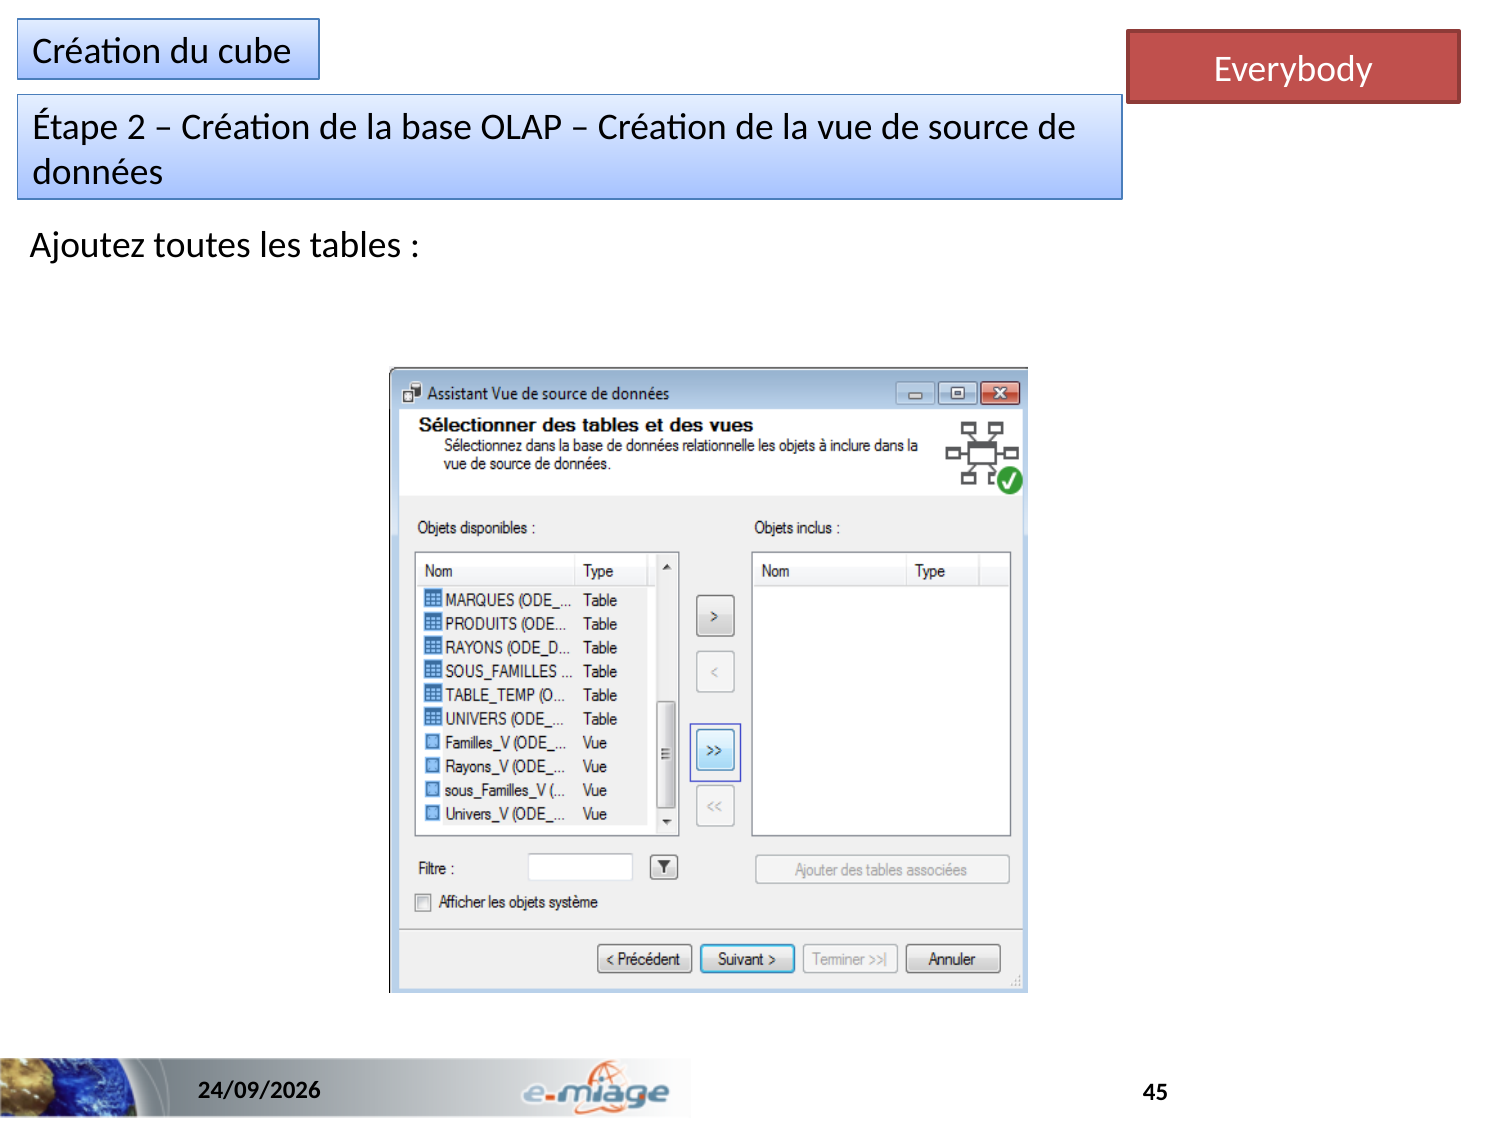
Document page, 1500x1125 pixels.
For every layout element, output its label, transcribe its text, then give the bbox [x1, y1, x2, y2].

text_box Ajoutez toutes les tables : [14, 212, 1371, 375]
picture [389, 375, 1028, 993]
text_box Création du cube [17, 19, 319, 79]
picture [0, 1058, 691, 1118]
text_box Everybody [1128, 30, 1459, 102]
text_box Étape 2 – Création de la base OLAP – Création de la vue de source de données [17, 94, 1122, 200]
